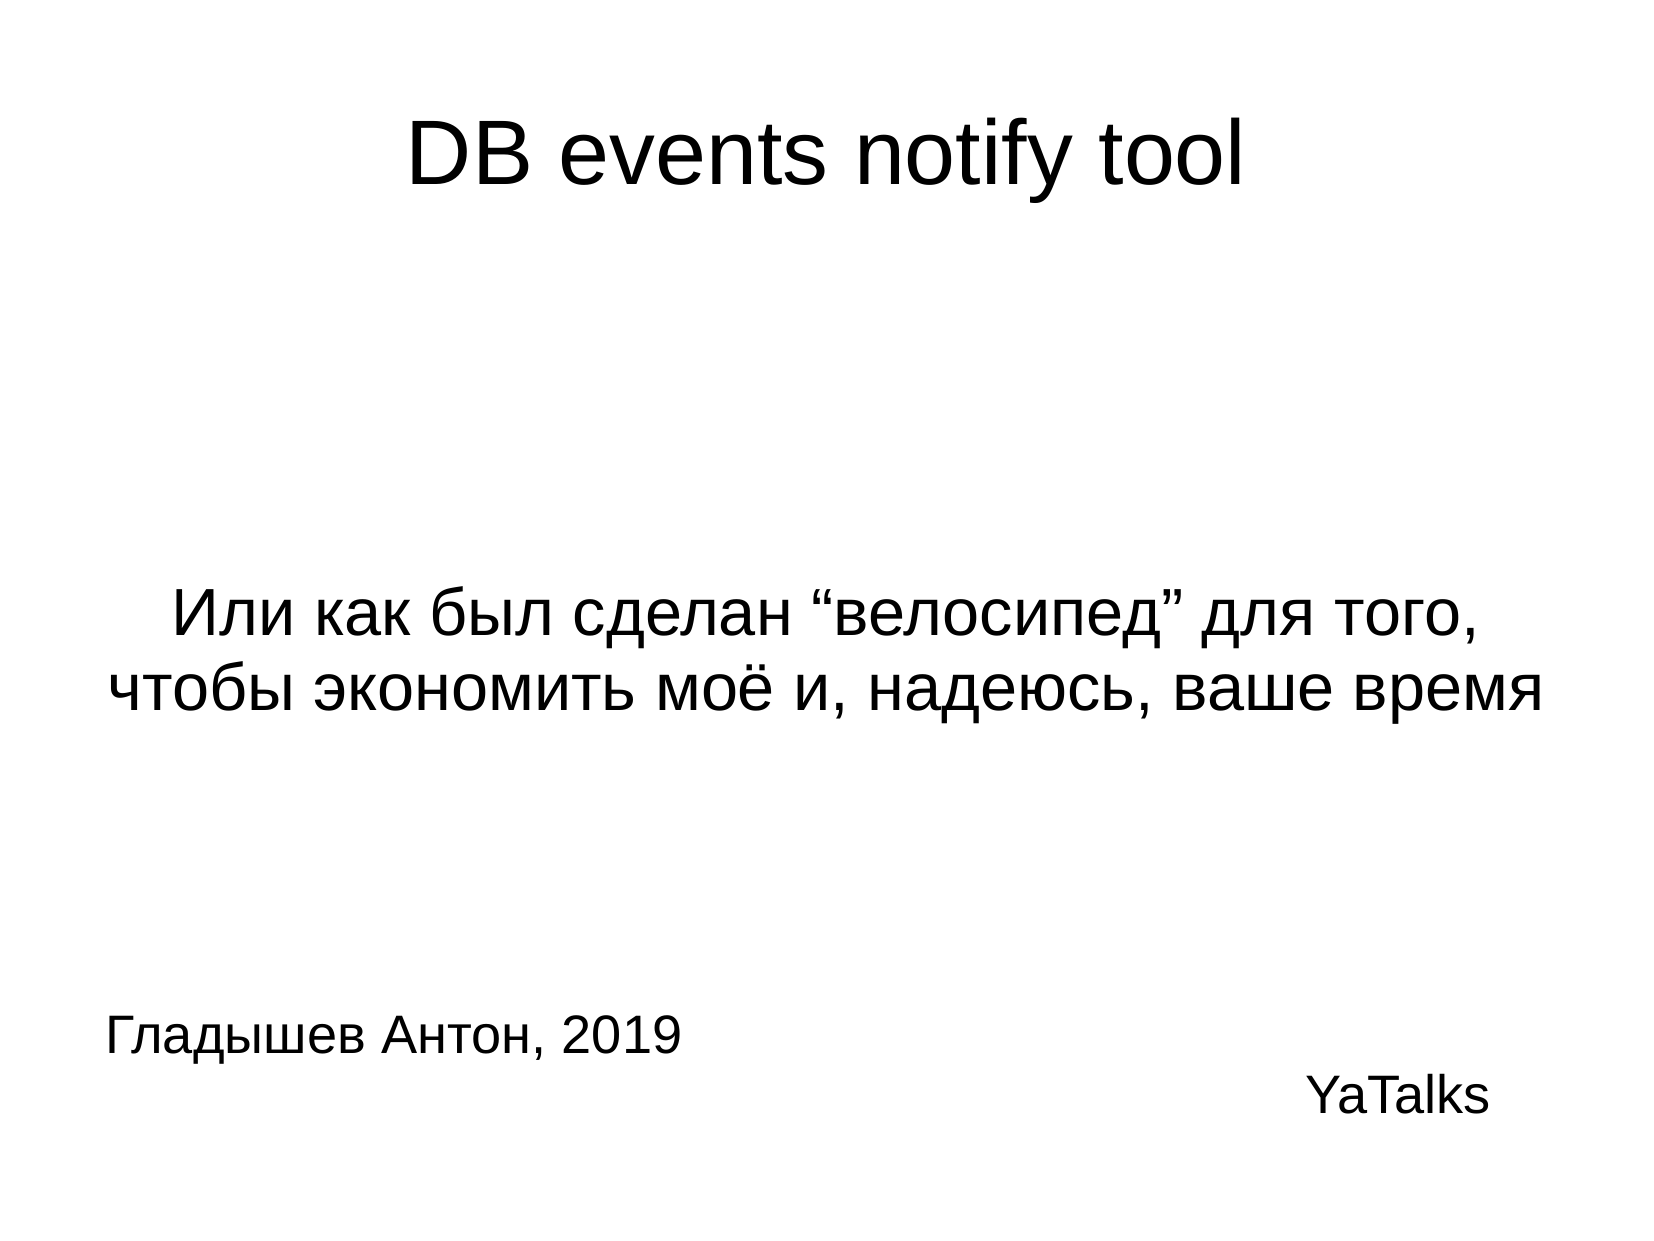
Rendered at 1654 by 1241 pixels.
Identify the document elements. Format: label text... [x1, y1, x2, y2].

text_box Гладышев Антон, 2019 YaTalks [105, 990, 1594, 1141]
title DB events notify tool [82, 49, 1571, 257]
subtitle Или как был сделан “велосипед” для того, чтобы экономить моё и, надеюсь, ваше время [82, 290, 1571, 1010]
